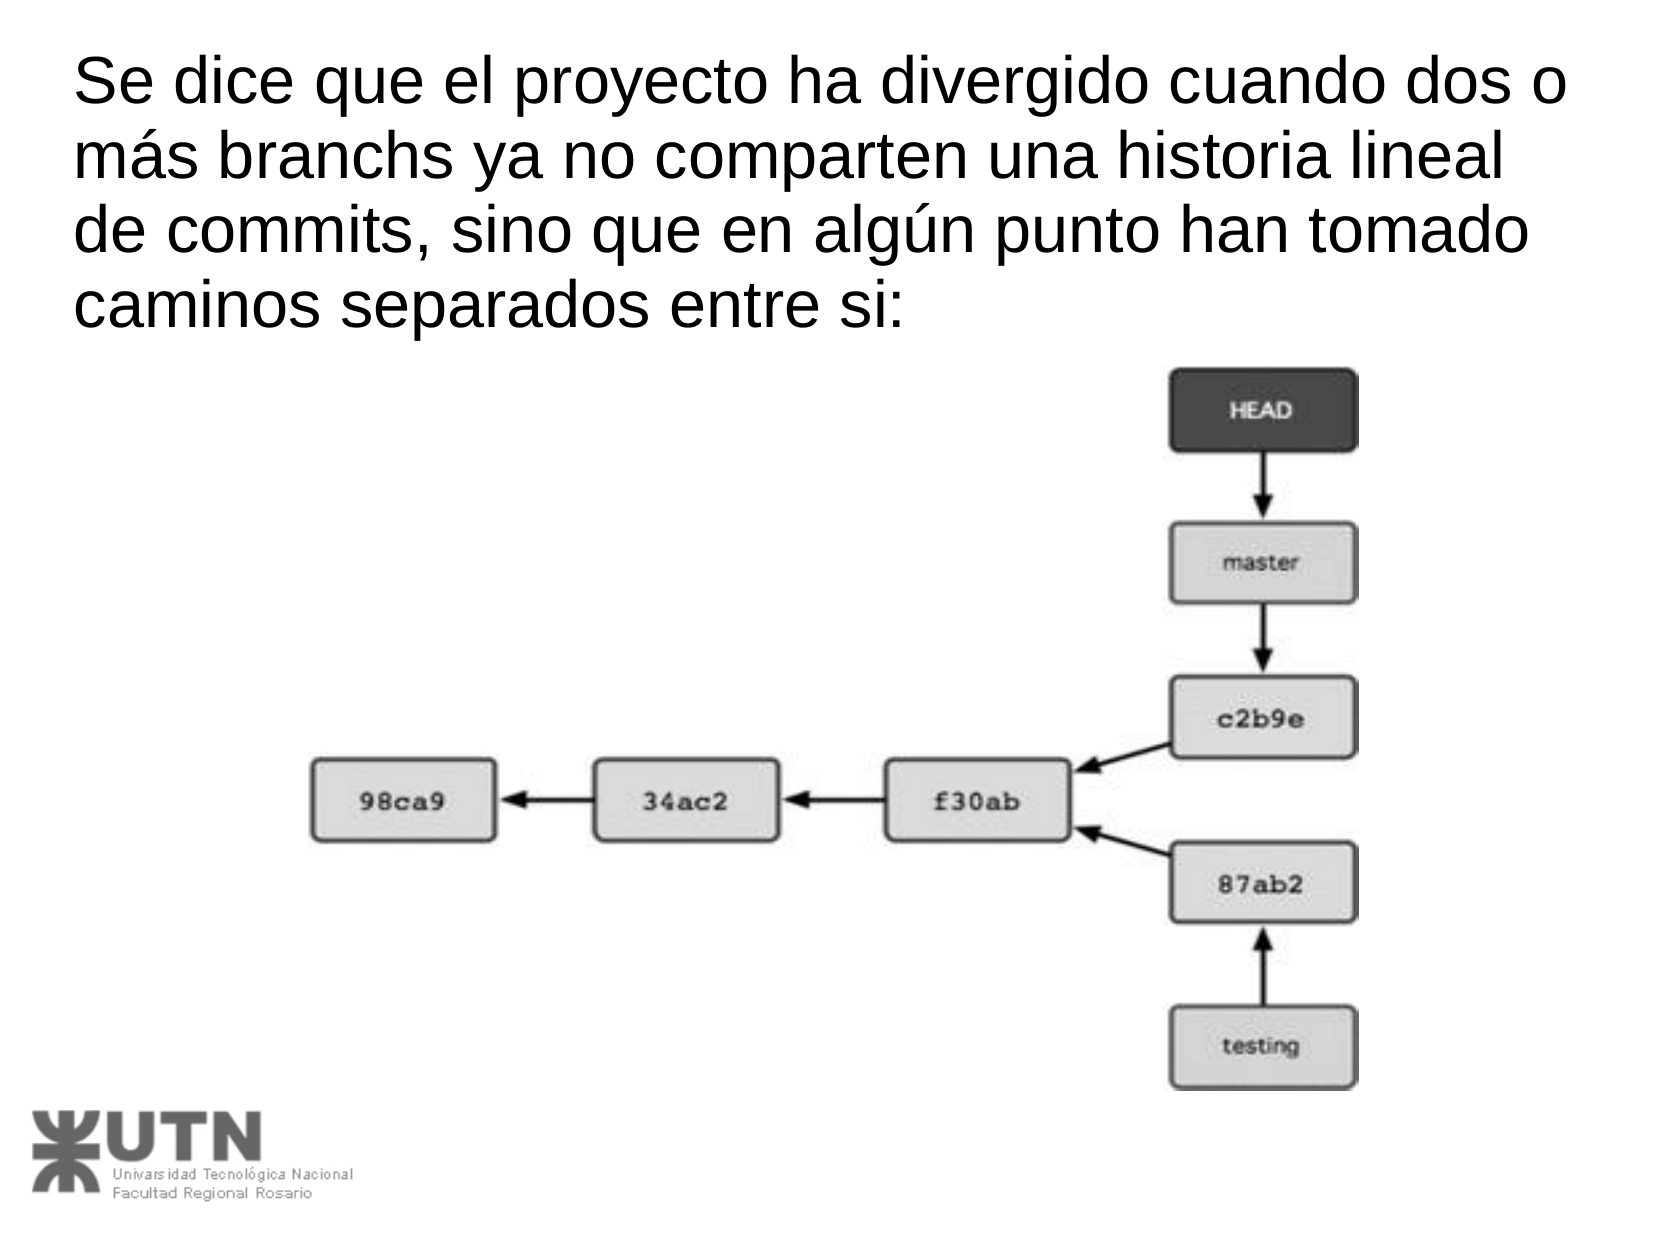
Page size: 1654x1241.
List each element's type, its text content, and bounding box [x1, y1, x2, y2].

picture [23, 1098, 362, 1211]
picture [307, 366, 1359, 1092]
text_box Se dice que el proyecto ha divergido cuando dos o más branchs ya no comparten una historia lineal de commits, sino que en algún punto han tomado caminos separados entre si: [59, 35, 1595, 462]
